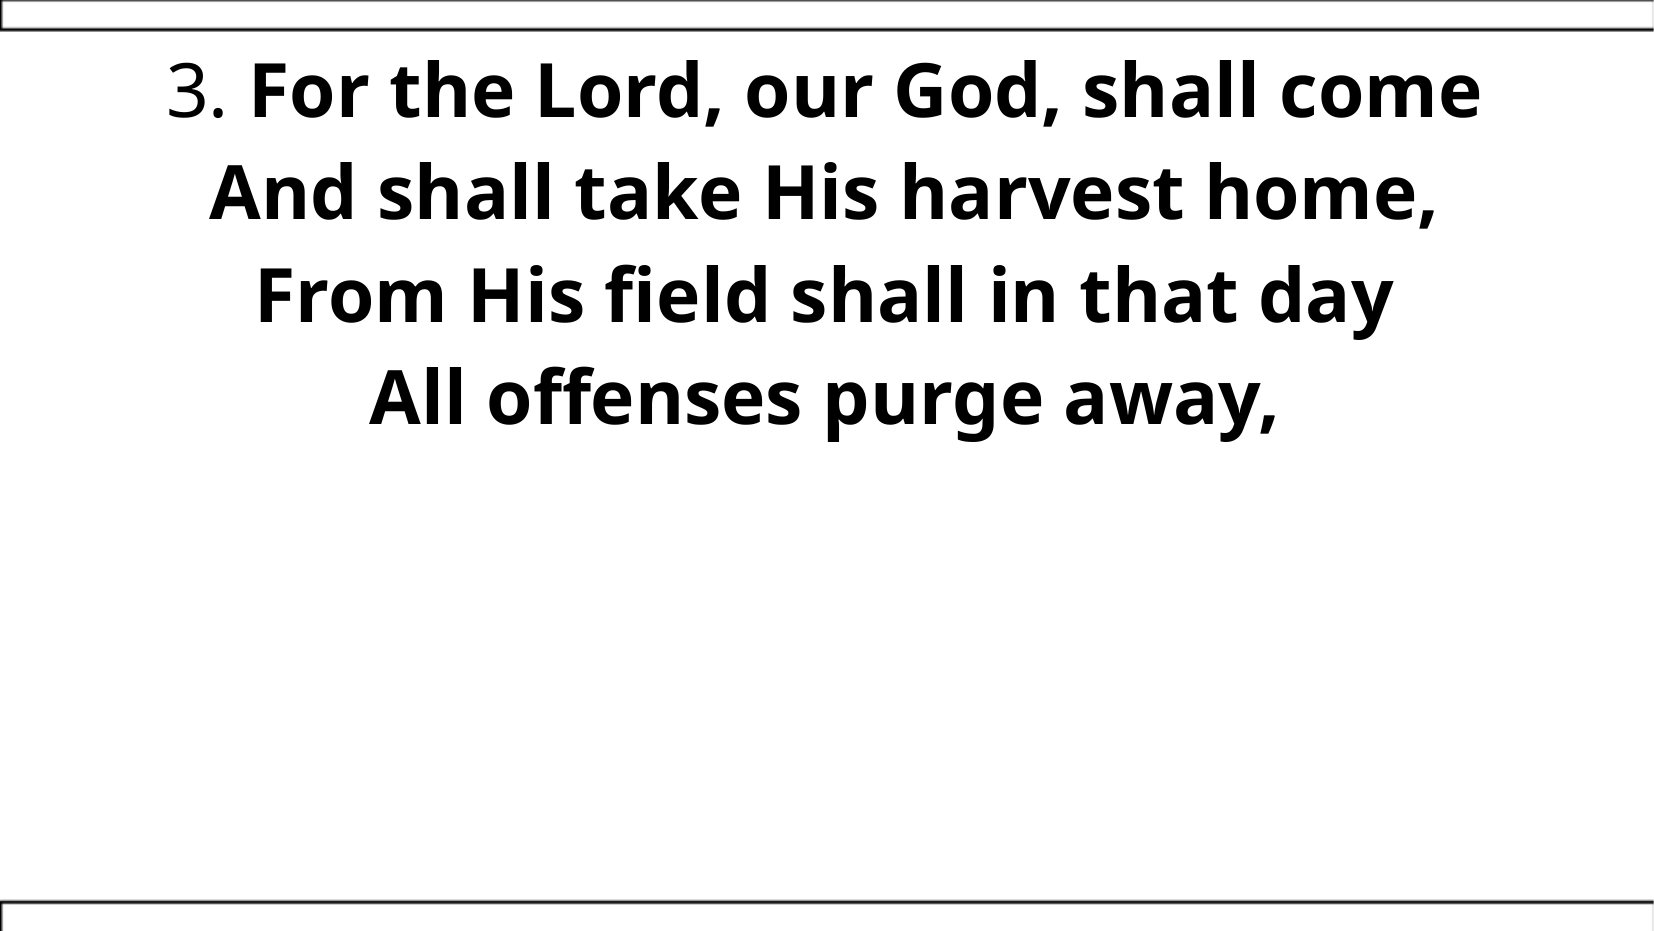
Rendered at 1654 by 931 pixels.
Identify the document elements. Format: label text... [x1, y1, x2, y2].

text_box 3. For the Lord, our God, shall come And shall take His harvest home, From His field shall in that day All offenses purge away, [105, 30, 1546, 445]
picture [0, 0, 1654, 931]
